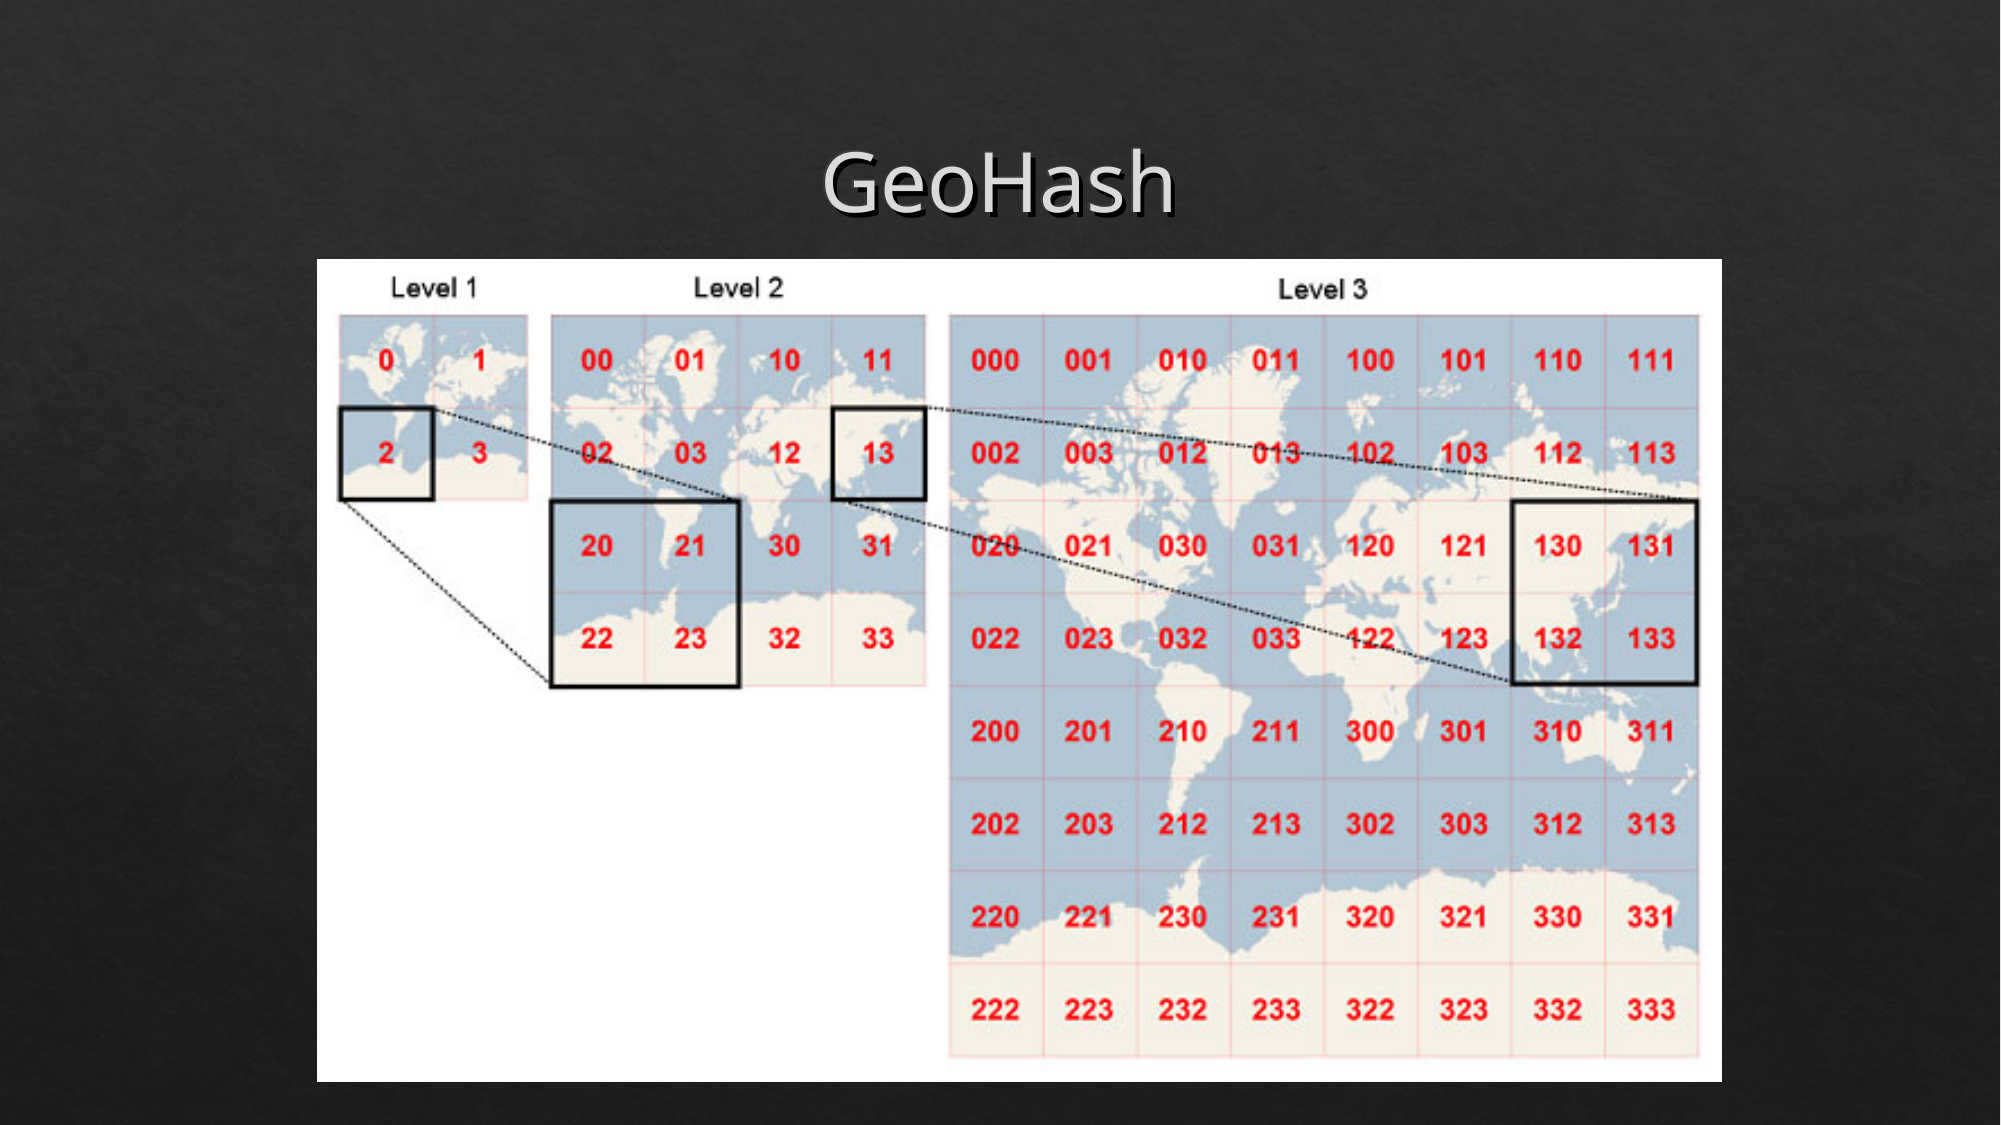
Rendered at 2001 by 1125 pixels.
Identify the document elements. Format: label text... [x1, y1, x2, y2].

picture [317, 259, 1722, 1082]
title GeoHash [149, 99, 1849, 260]
